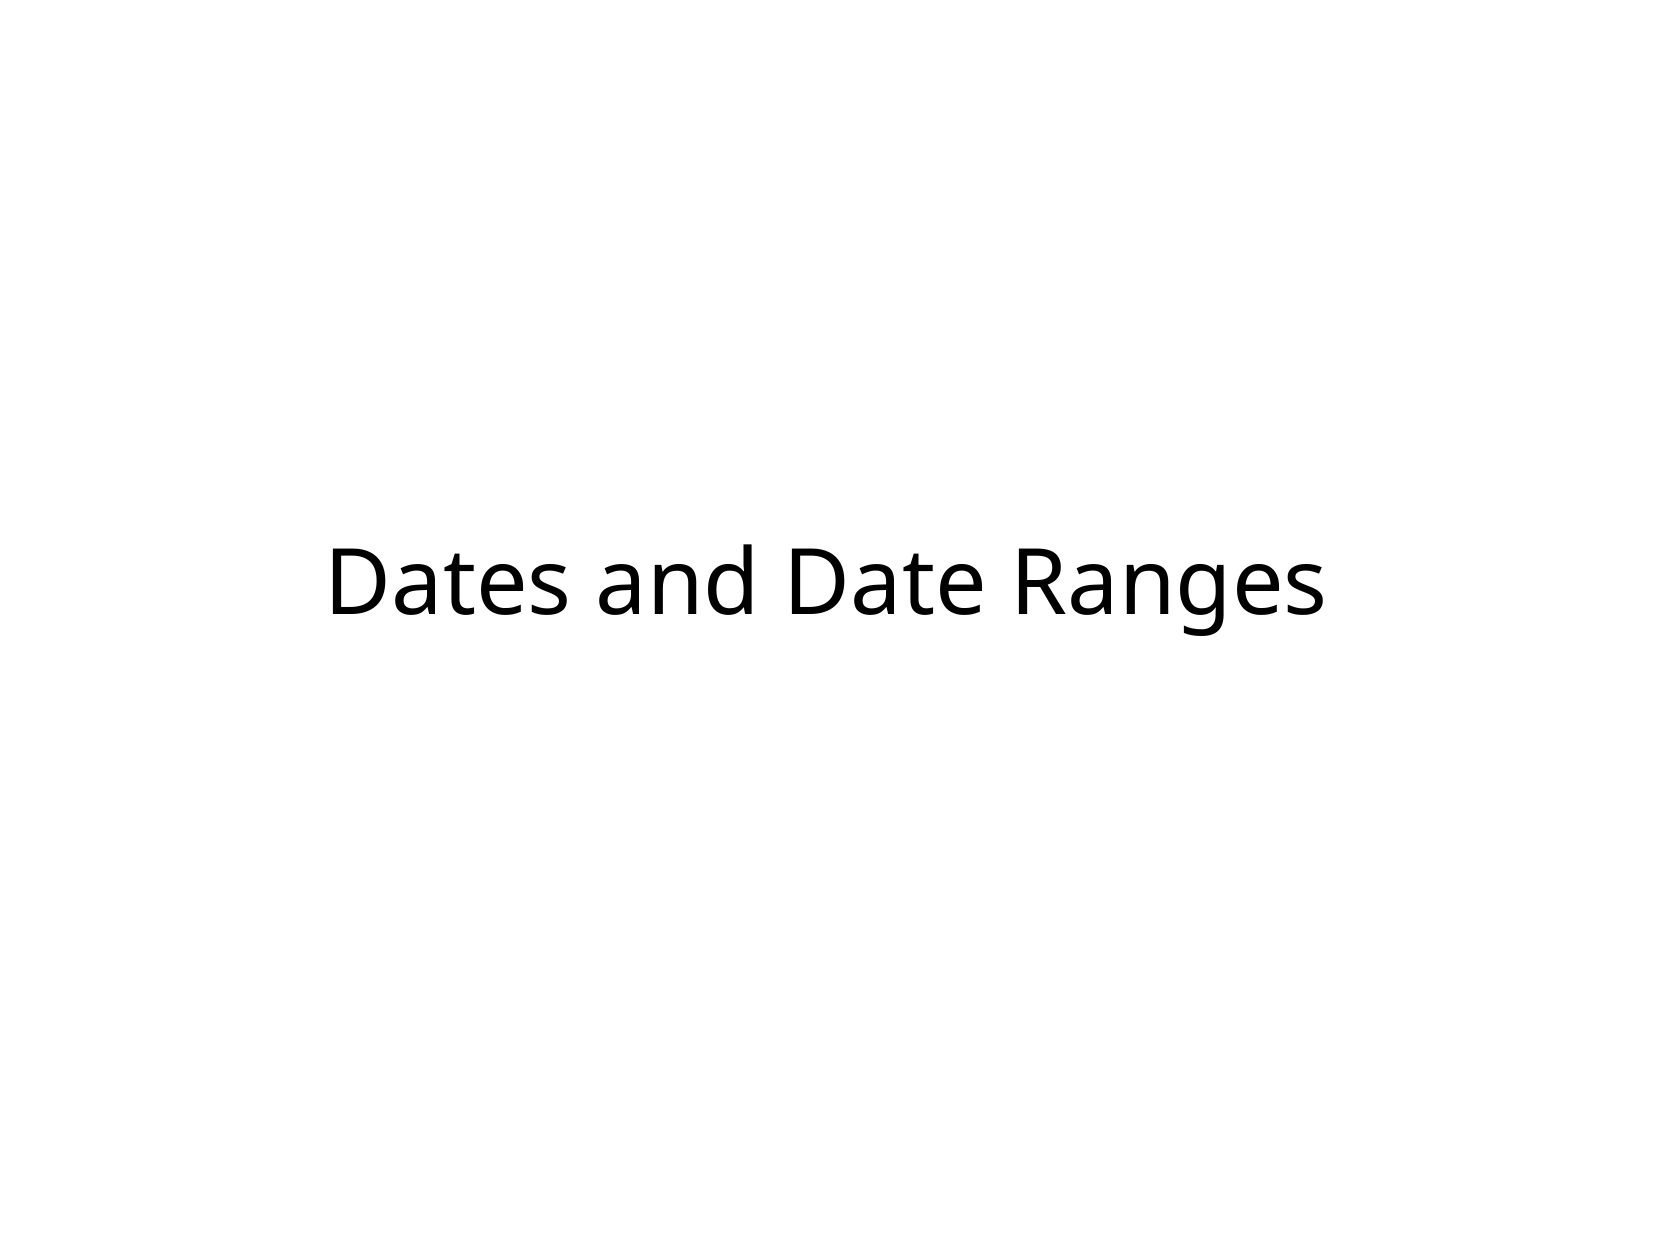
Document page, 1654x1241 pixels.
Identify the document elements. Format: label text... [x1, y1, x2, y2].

subtitle Dates and Date Ranges [82, 56, 1571, 1102]
